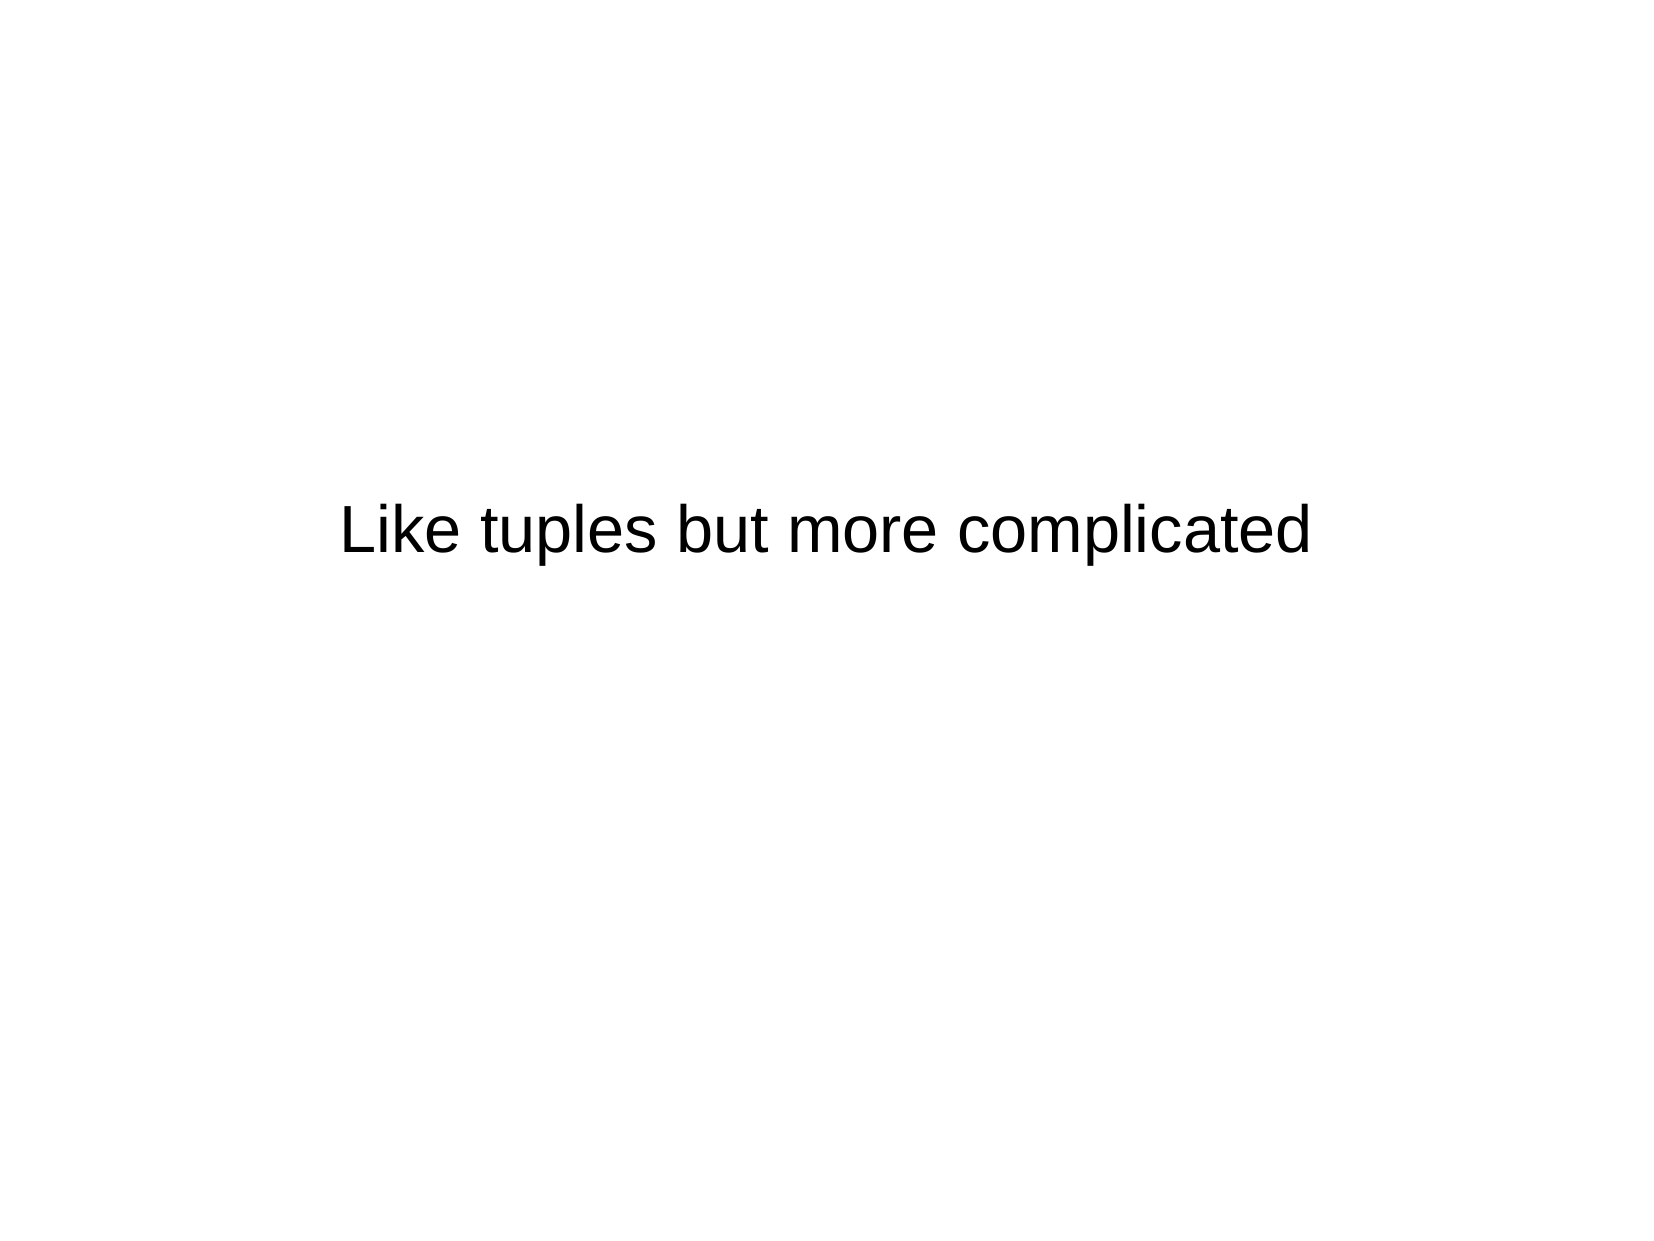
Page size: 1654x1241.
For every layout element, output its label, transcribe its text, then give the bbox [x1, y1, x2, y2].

subtitle Like tuples but more complicated [82, 49, 1571, 1010]
